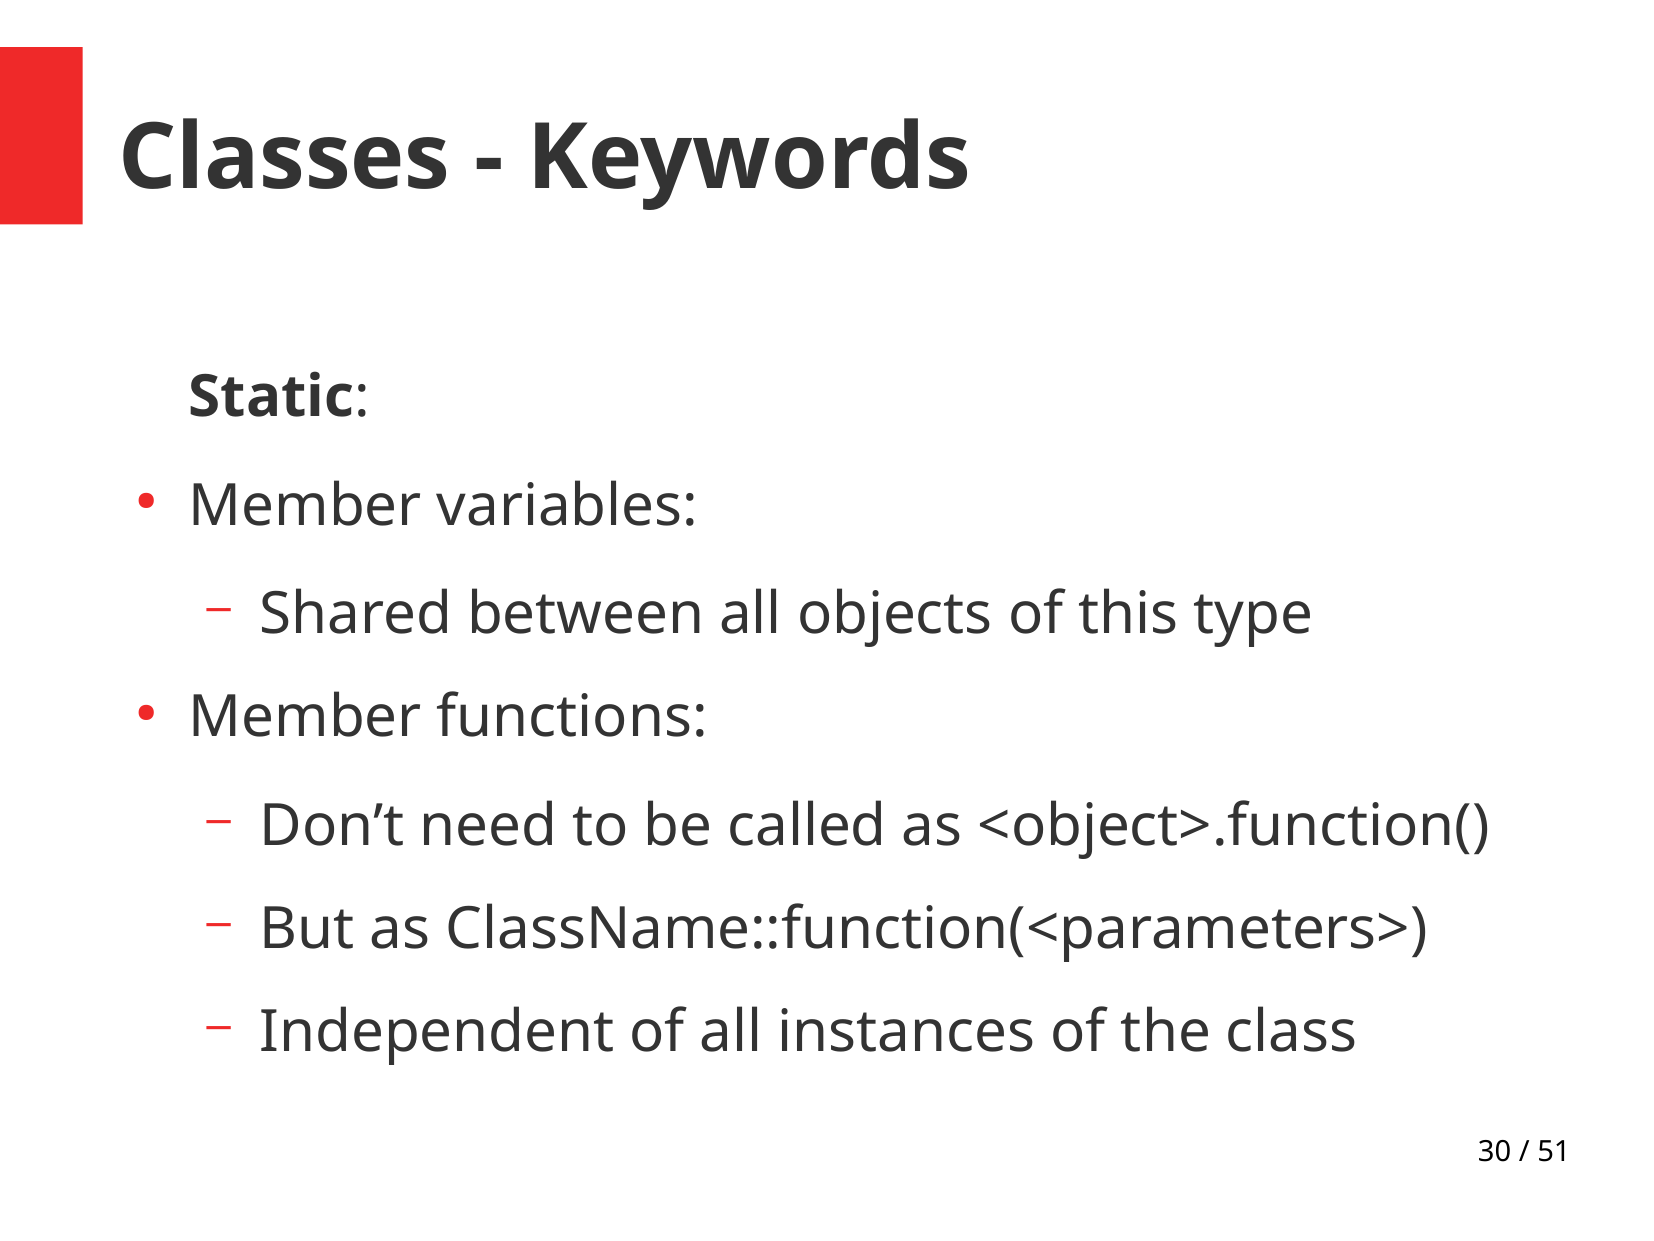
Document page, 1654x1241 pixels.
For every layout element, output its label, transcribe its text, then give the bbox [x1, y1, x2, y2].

title Classes - Keywords [118, 49, 1571, 257]
list Static: Member variables: Shared between all objects of this type Member functions: Don’t need to be called as <object>.function() But as ClassName::function(<parameters>) Independent of all instances of the class [118, 354, 1536, 1074]
